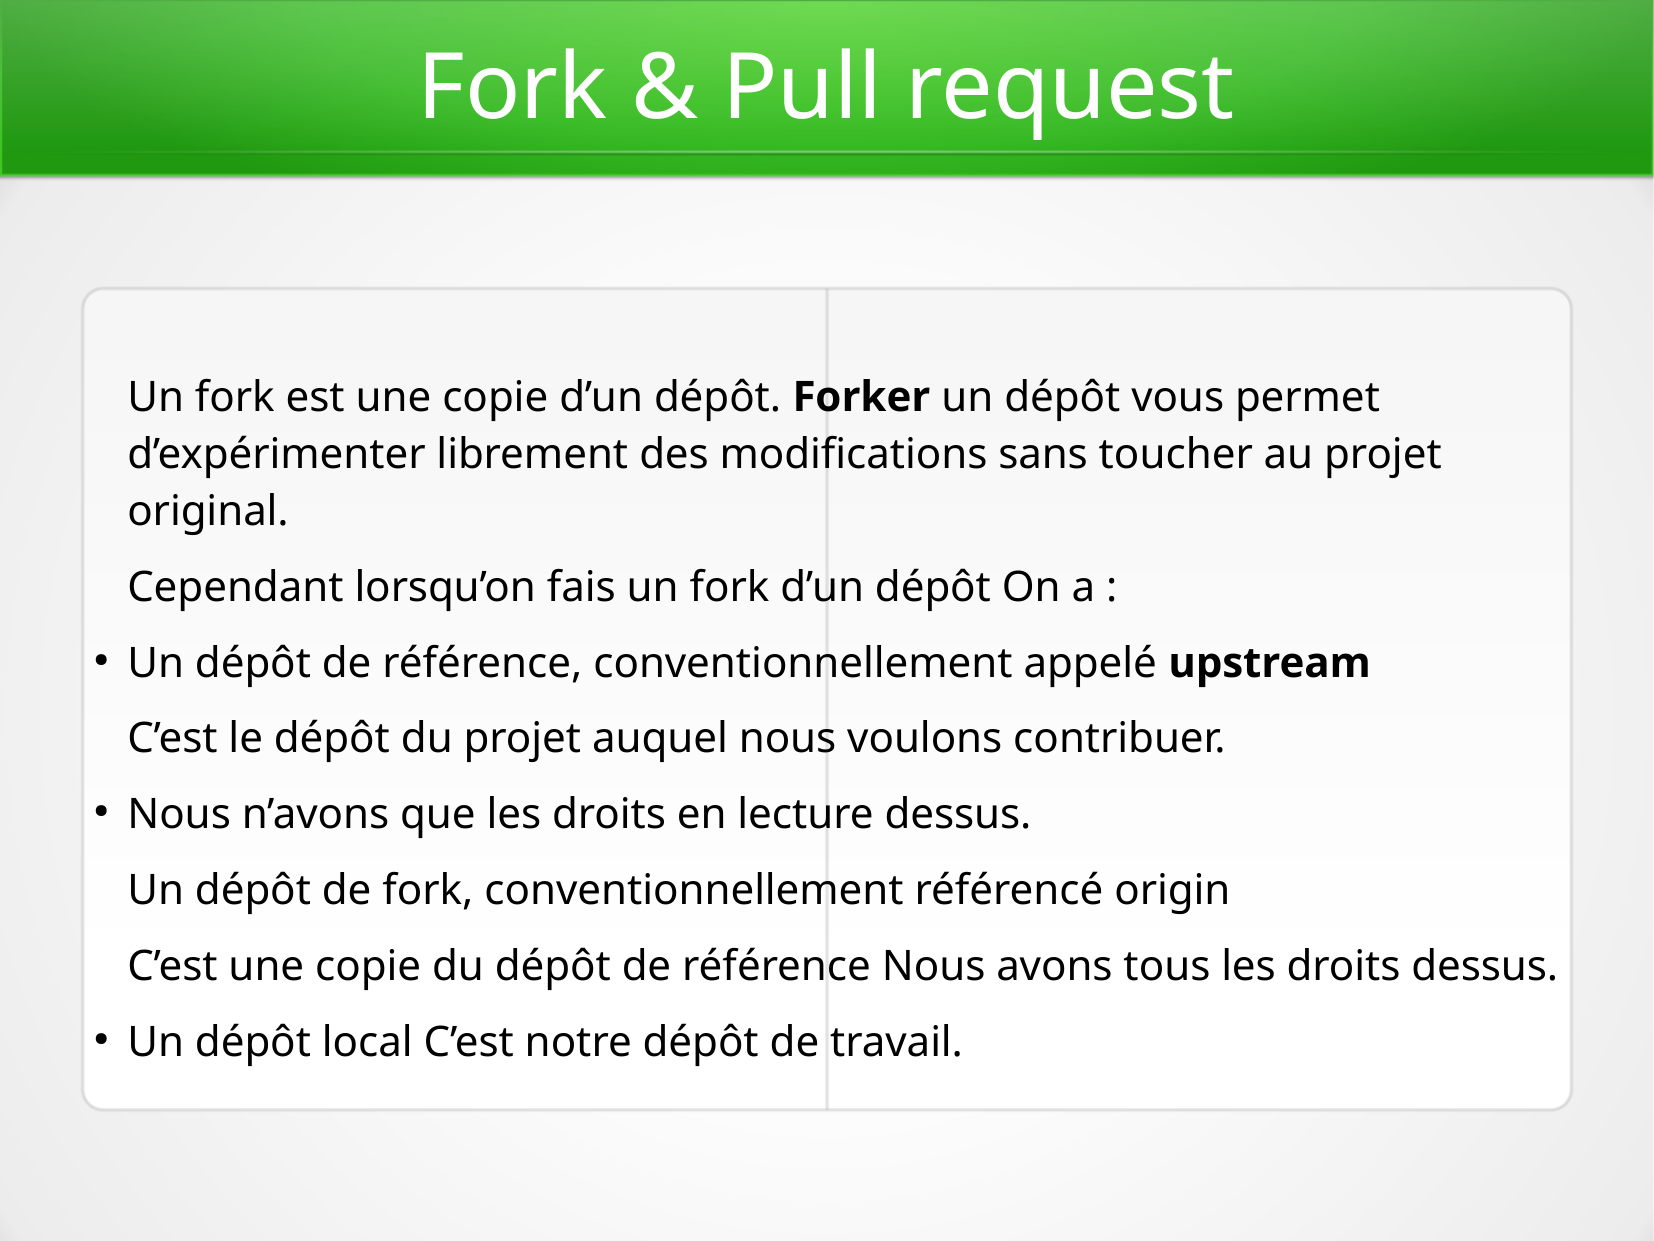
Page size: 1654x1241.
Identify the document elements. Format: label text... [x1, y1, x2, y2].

picture [0, 0, 1654, 1241]
list Un fork est une copie d’un dépôt. Forker un dépôt vous permet d’expérimenter librement des modifications sans toucher au projet original. Cependant lorsqu’on fais un fork d’un dépôt On a : Un dépôt de référence, conventionnellement appelé upstream C’est le dépôt du projet auquel nous voulons contribuer. Nous n’avons que les droits en lecture dessus. Un dépôt de fork, conventionnellement référencé origin C’est une copie du dépôt de référence Nous avons tous les droits dessus. Un dépôt local C’est notre dépôt de travail. [82, 290, 1560, 1111]
title Fork & Pull request [82, 11, 1571, 154]
